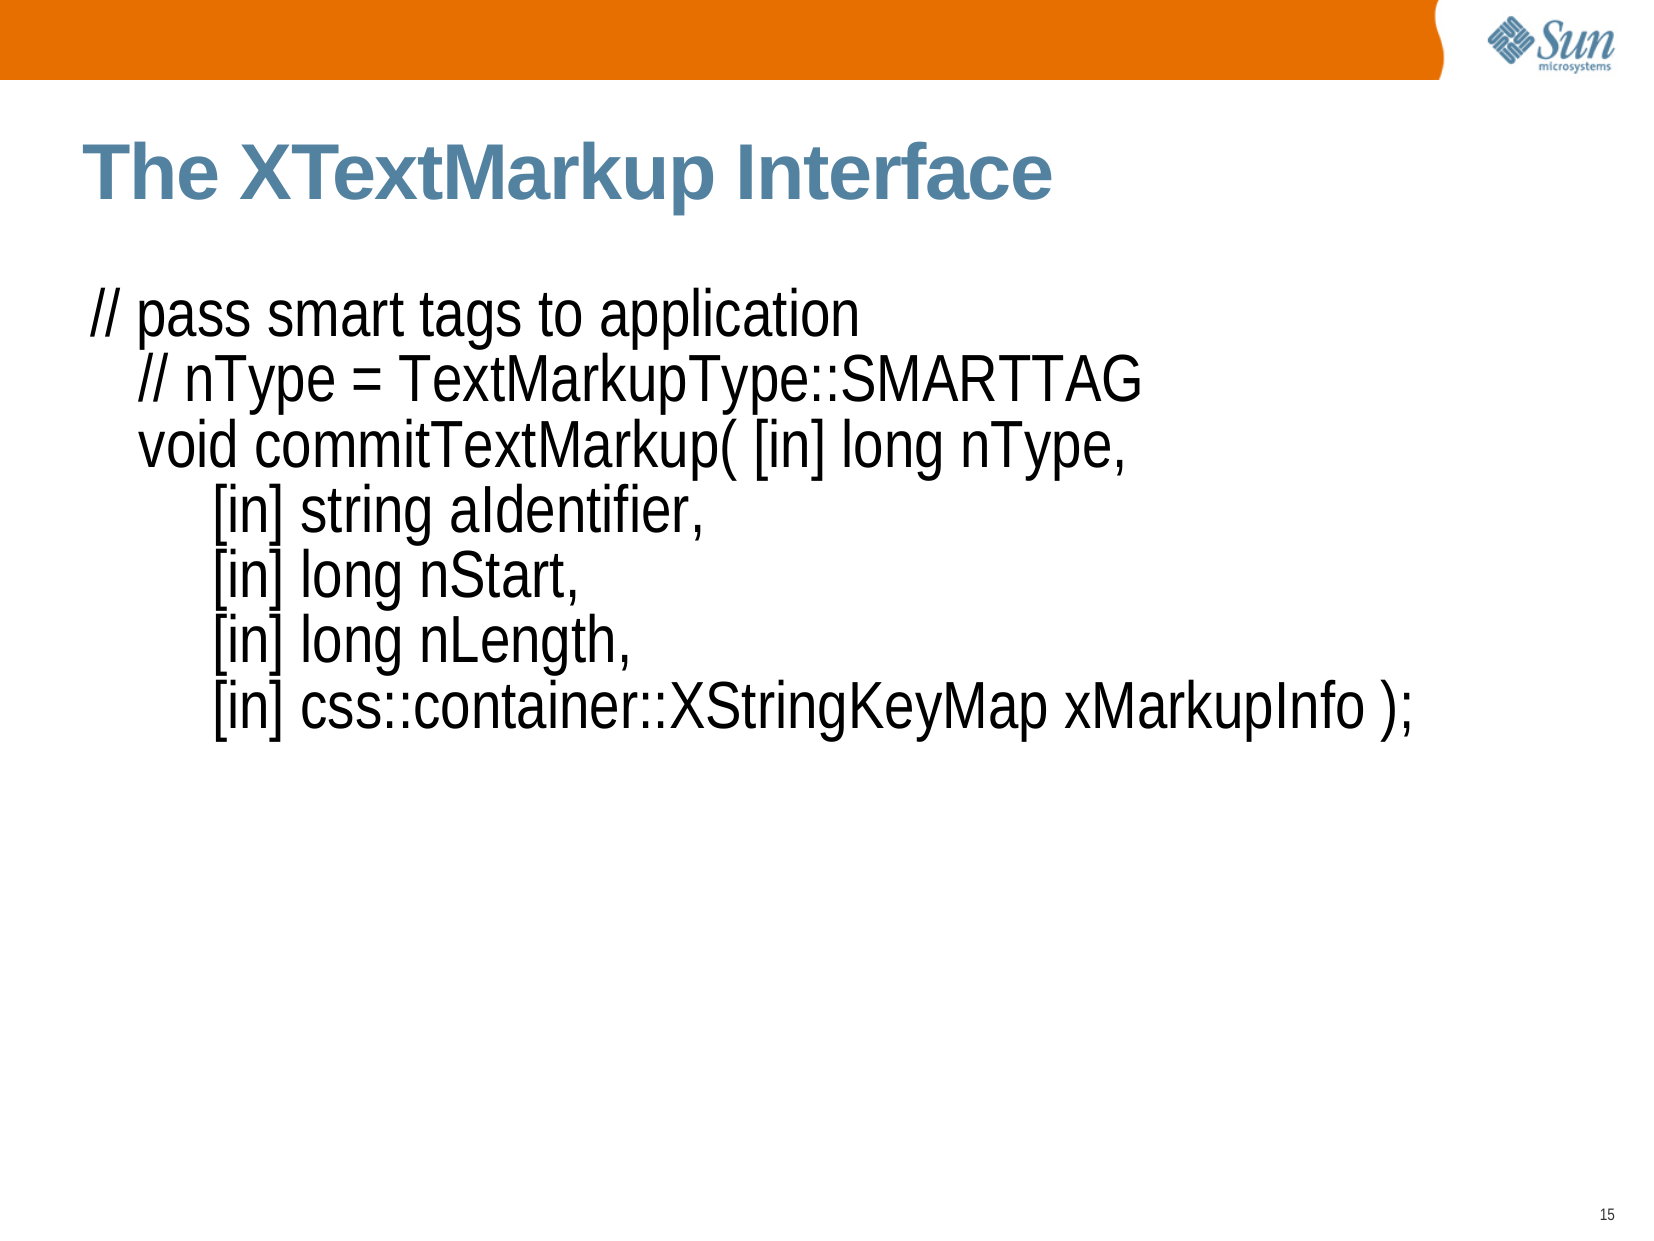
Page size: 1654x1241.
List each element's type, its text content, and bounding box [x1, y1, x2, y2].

list // pass smart tags to application // nType = TextMarkupType::SMARTTAG void commitTextMarkup( [in] long nType, [in] string aIdentifier, [in] long nStart, [in] long nLength, [in] css::container::XStringKeyMap xMarkupInfo ); [71, 284, 1613, 1171]
picture [0, 0, 1654, 80]
title The XTextMarkup Interface [82, 135, 1585, 250]
